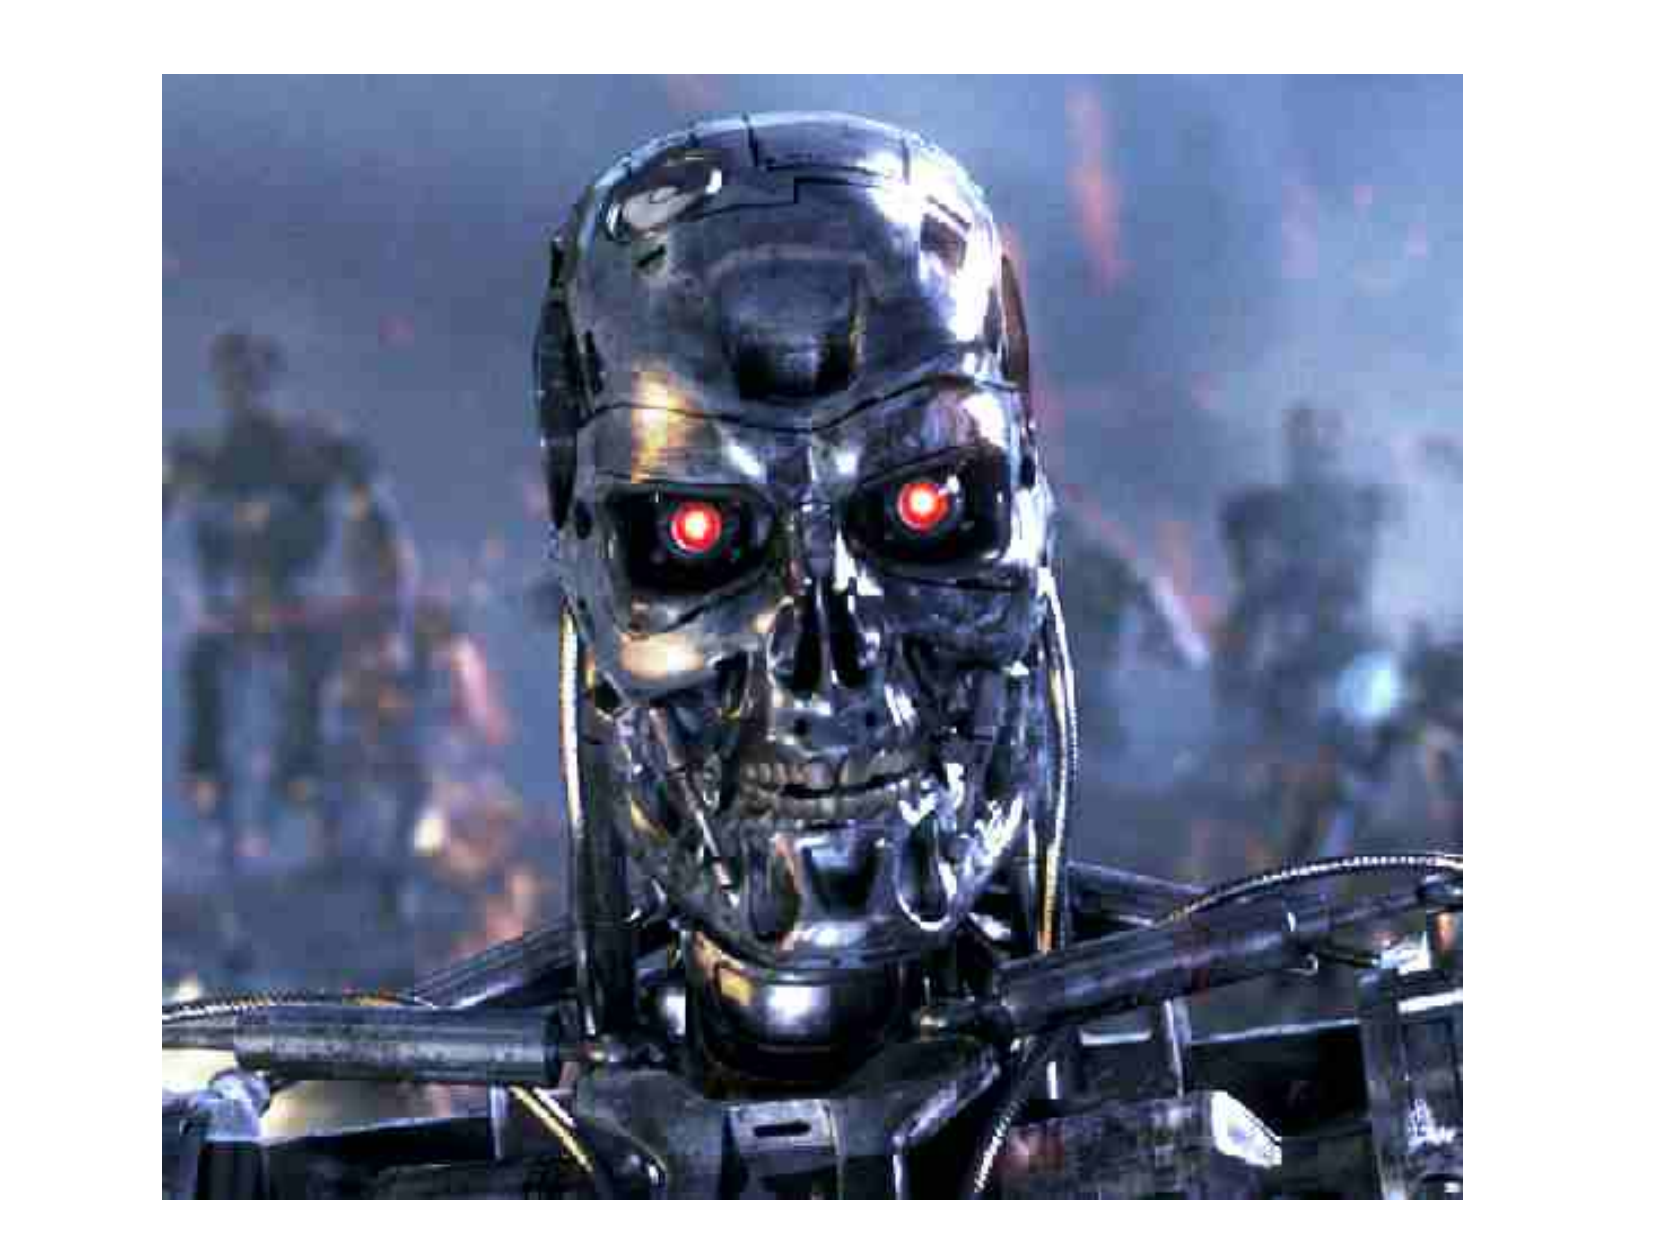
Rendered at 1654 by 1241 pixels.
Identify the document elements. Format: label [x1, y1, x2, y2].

picture [162, 74, 1463, 1201]
